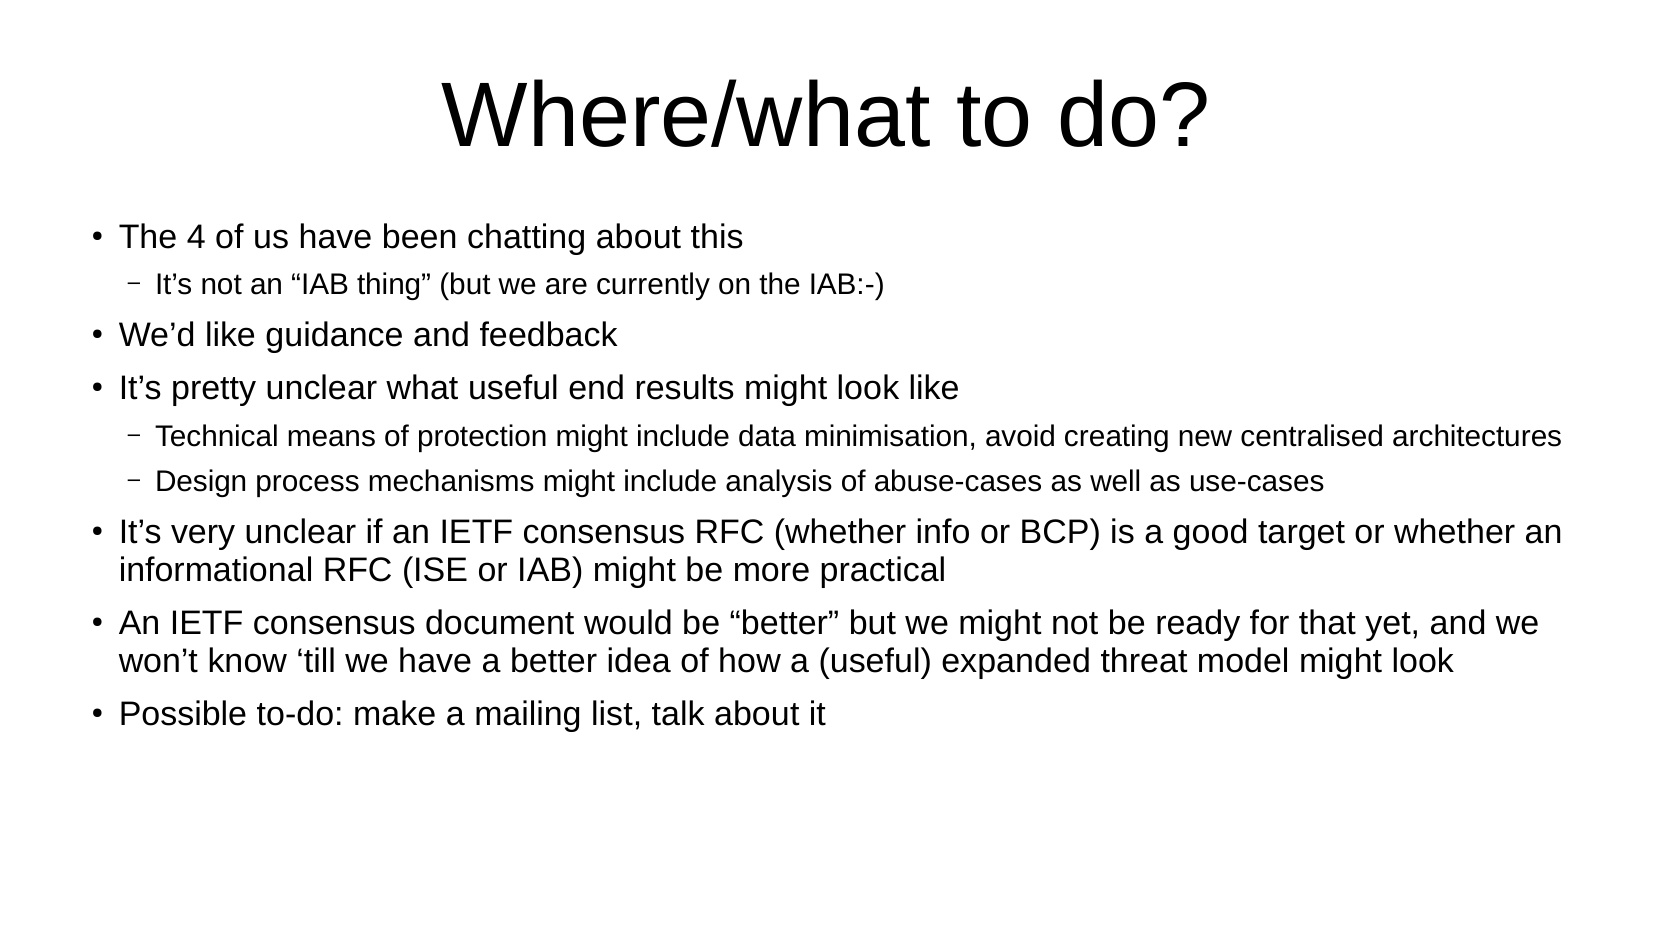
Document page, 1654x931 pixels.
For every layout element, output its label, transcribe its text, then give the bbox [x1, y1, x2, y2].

list The 4 of us have been chatting about this It’s not an “IAB thing” (but we are currently on the IAB:-) We’d like guidance and feedback It’s pretty unclear what useful end results might look like Technical means of protection might include data minimisation, avoid creating new centralised architectures Design process mechanisms might include analysis of abuse-cases as well as use-cases It’s very unclear if an IETF consensus RFC (whether info or BCP) is a good target or whether an informational RFC (ISE or IAB) might be more practical An IETF consensus document would be “better” but we might not be ready for that yet, and we won’t know ‘till we have a better idea of how a (useful) expanded threat model might look Possible to-do: make a mailing list, talk about it [82, 217, 1571, 758]
title Where/what to do? [82, 37, 1571, 193]
